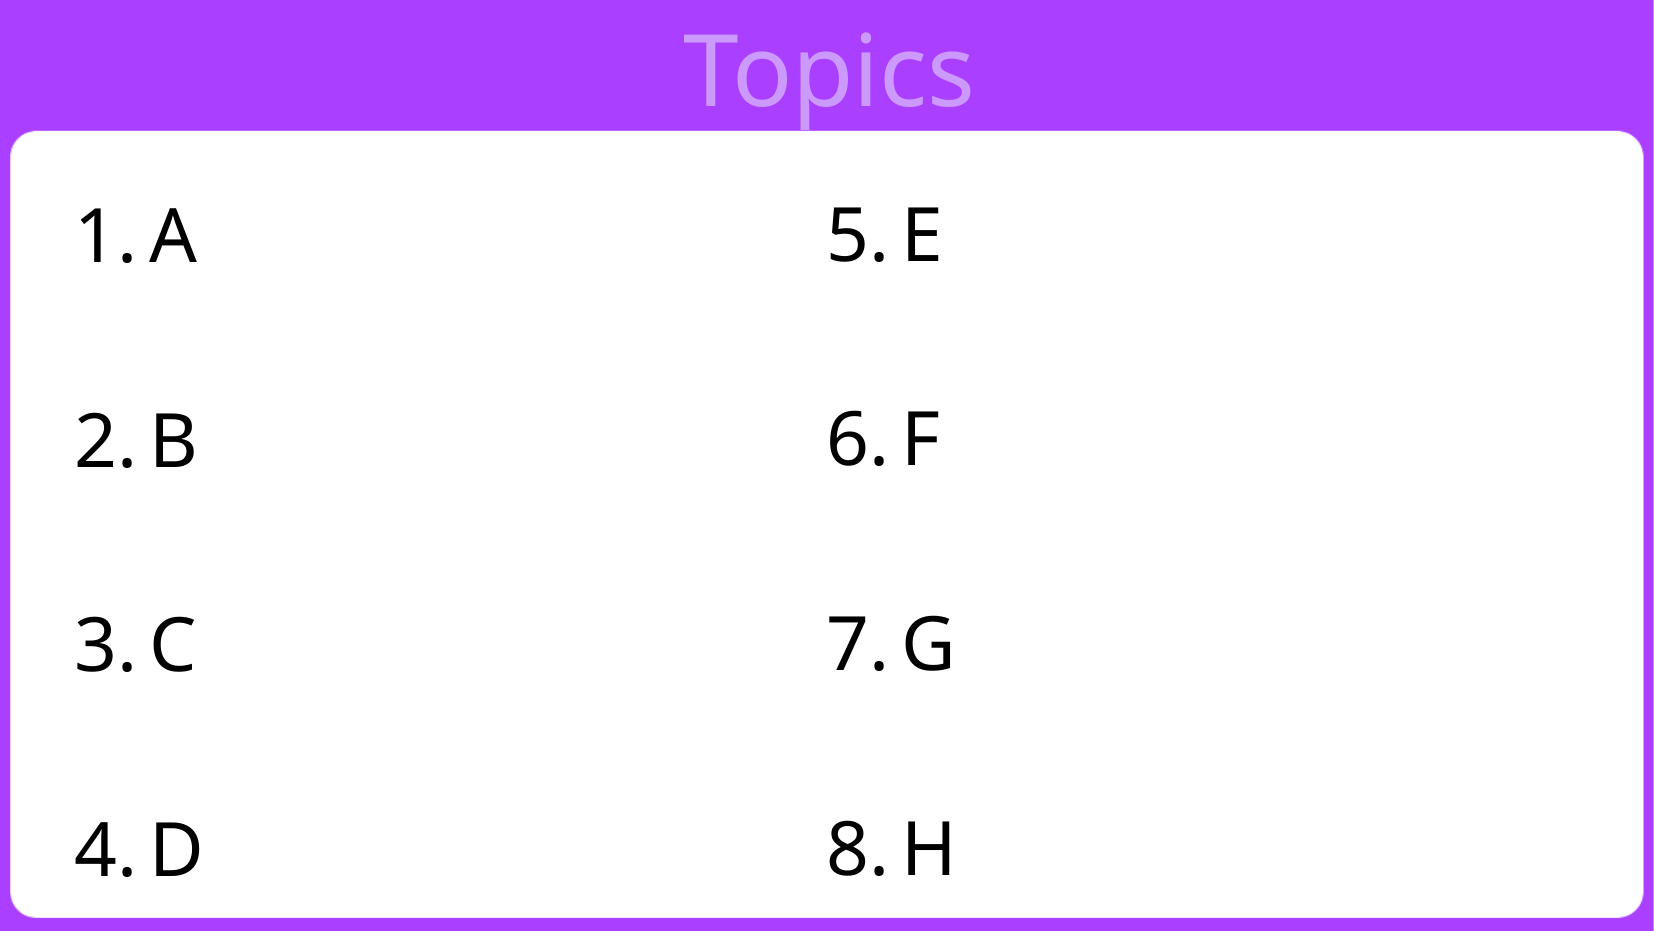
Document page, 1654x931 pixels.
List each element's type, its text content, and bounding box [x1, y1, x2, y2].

picture [0, 0, 1654, 931]
text_box 5. E 6. F 7. G 8. H [826, 181, 1558, 878]
title Topics [85, 8, 1574, 126]
text_box 1. A 2. B 3. C 4. D [74, 182, 806, 879]
